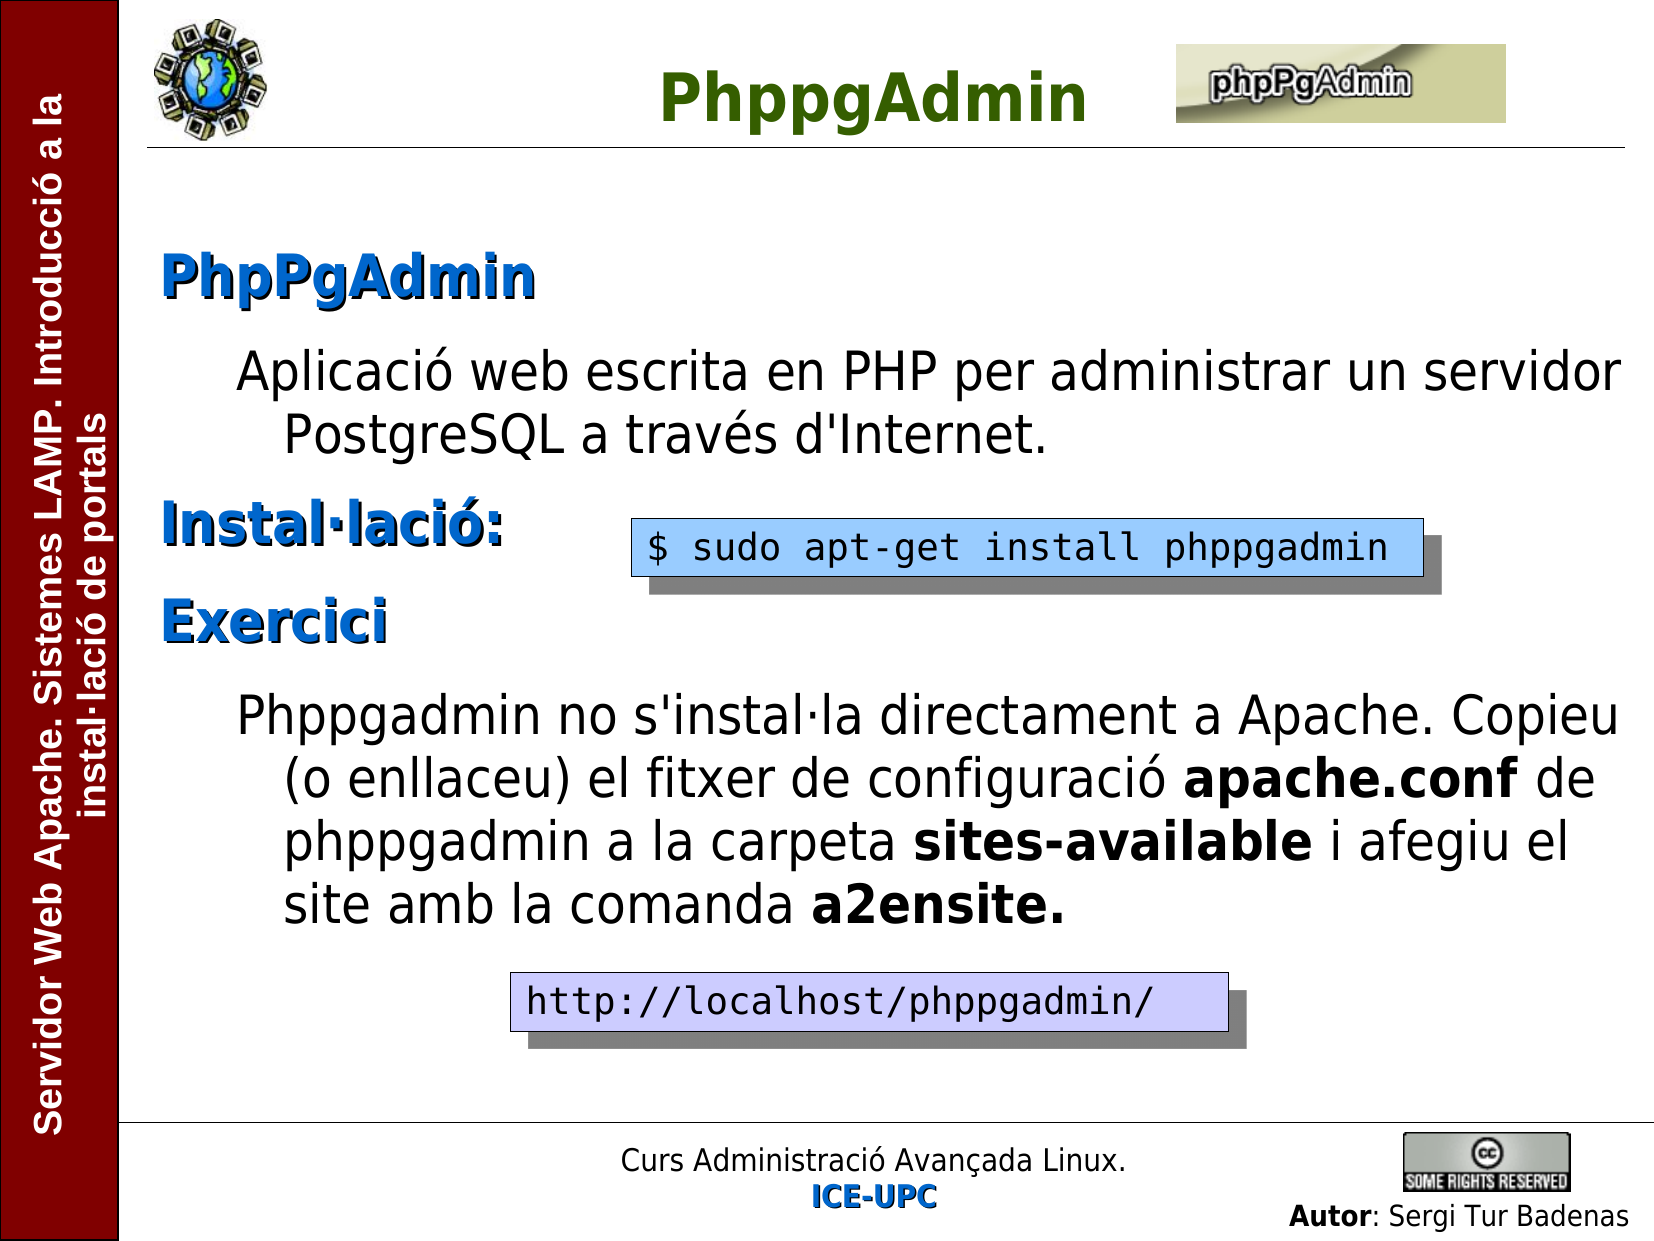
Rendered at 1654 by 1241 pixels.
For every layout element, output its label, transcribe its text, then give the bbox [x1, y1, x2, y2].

picture [154, 19, 268, 56]
title PhppgAdmin [129, 56, 1619, 141]
picture [1403, 1132, 1571, 1192]
text_box http://localhost/phppgadmin/ [510, 972, 1229, 1032]
list PhpPgAdmin Aplicació web escrita en PHP per administrar un servidor PostgreSQL a través d'Internet. Instal·lació: Exercici Phppgadmin no s'instal·la directament a Apache. Copieu (o enllaceu) el fitxer de configuració apache.conf de phppgadmin a la carpeta sites-available i afegiu el site amb la comanda a2ensite. [141, 242, 1630, 1078]
picture [1176, 44, 1506, 123]
text_box $ sudo apt-get install phppgadmin [631, 518, 1424, 577]
